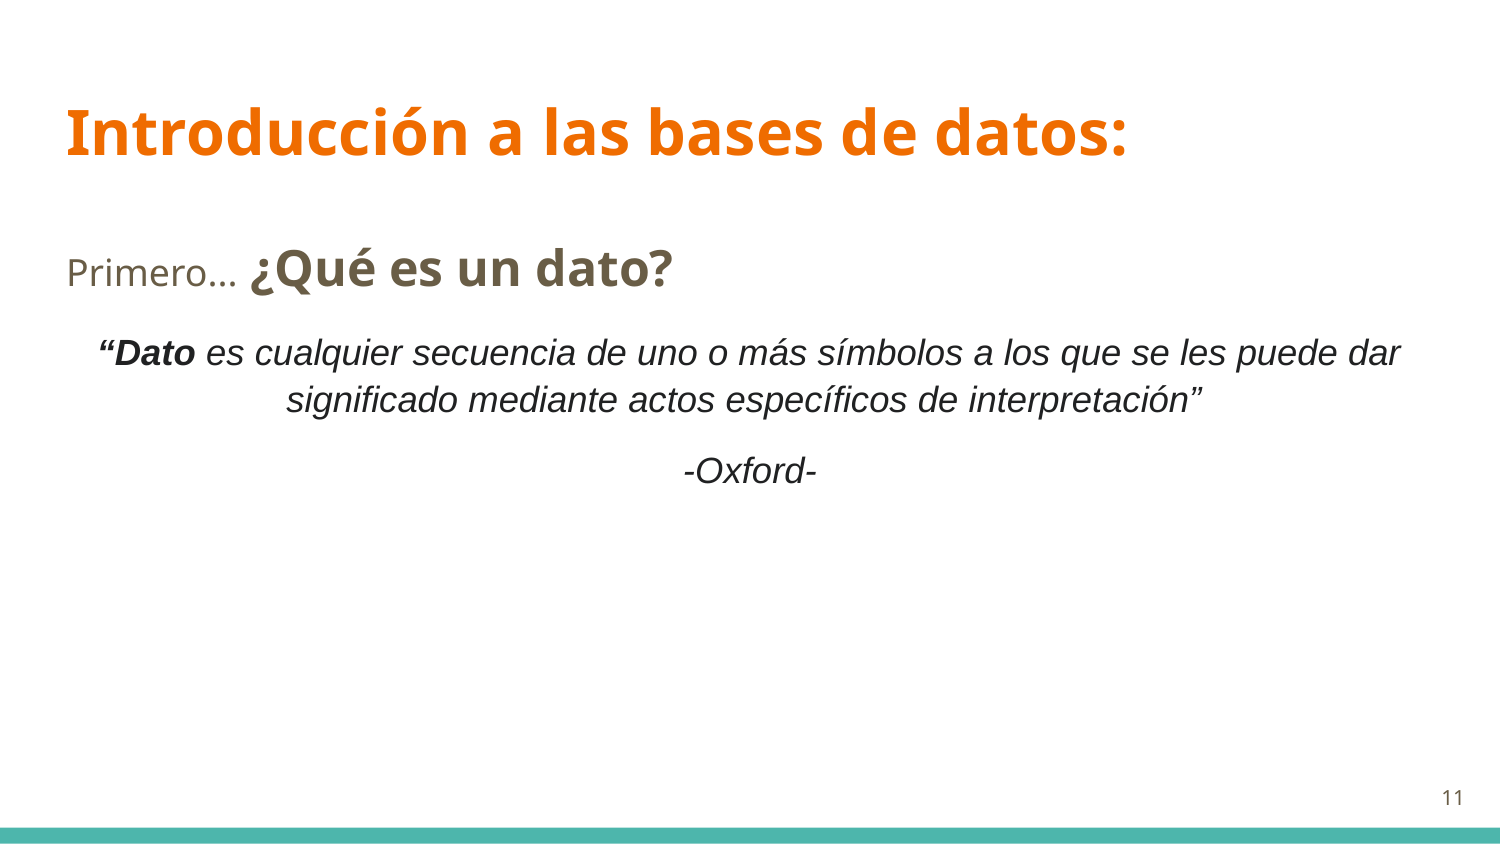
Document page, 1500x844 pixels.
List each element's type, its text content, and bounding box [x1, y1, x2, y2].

list Primero... ¿Qué es un dato? “Dato es cualquier secuencia de uno o más símbolos a los que se les puede dar significado mediante actos específicos de interpretación” -Oxford- [51, 207, 1449, 750]
slide_number <number> [1389, 764, 1480, 830]
title Introducción a las bases de datos: [51, 72, 1449, 189]
